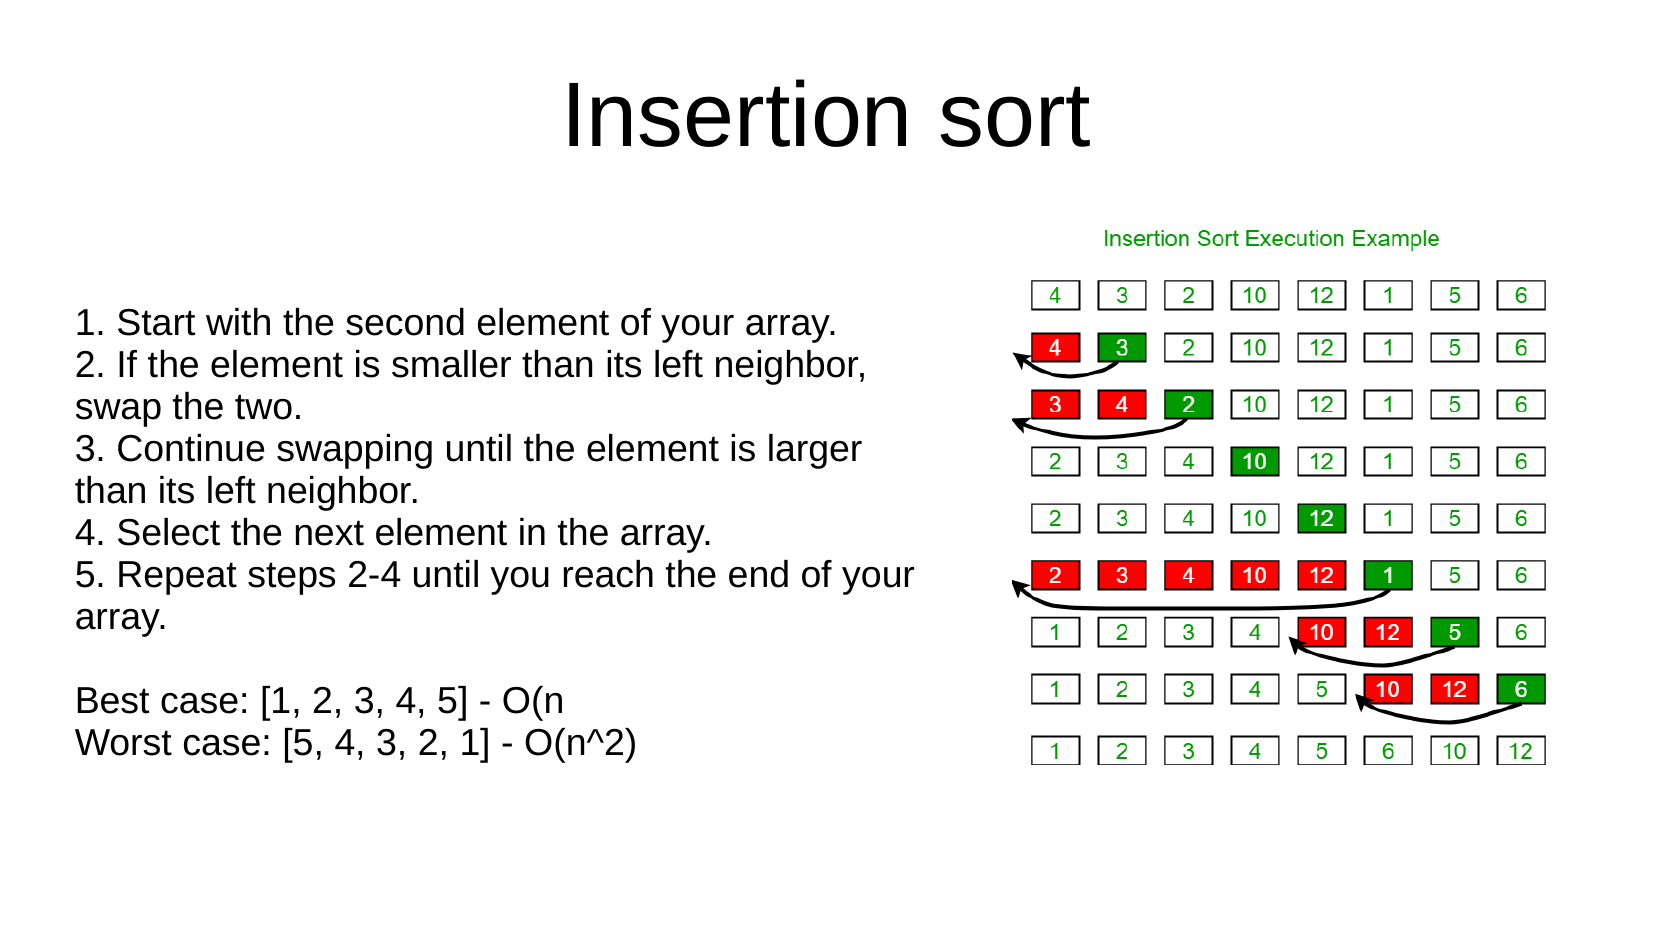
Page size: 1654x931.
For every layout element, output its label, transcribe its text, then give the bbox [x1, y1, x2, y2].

text_box 1. Start with the second element of your array. 2. If the element is smaller than its left neighbor, swap the two. 3. Continue swapping until the element is larger than its left neighbor. 4. Select the next element in the array. 5. Repeat steps 2-4 until you reach the end of your array. Best case: [1, 2, 3, 4, 5] - O(n Worst case: [5, 4, 3, 2, 1] - O(n^2) [60, 294, 946, 771]
title Insertion sort [82, 37, 1571, 193]
picture [1012, 225, 1546, 766]
